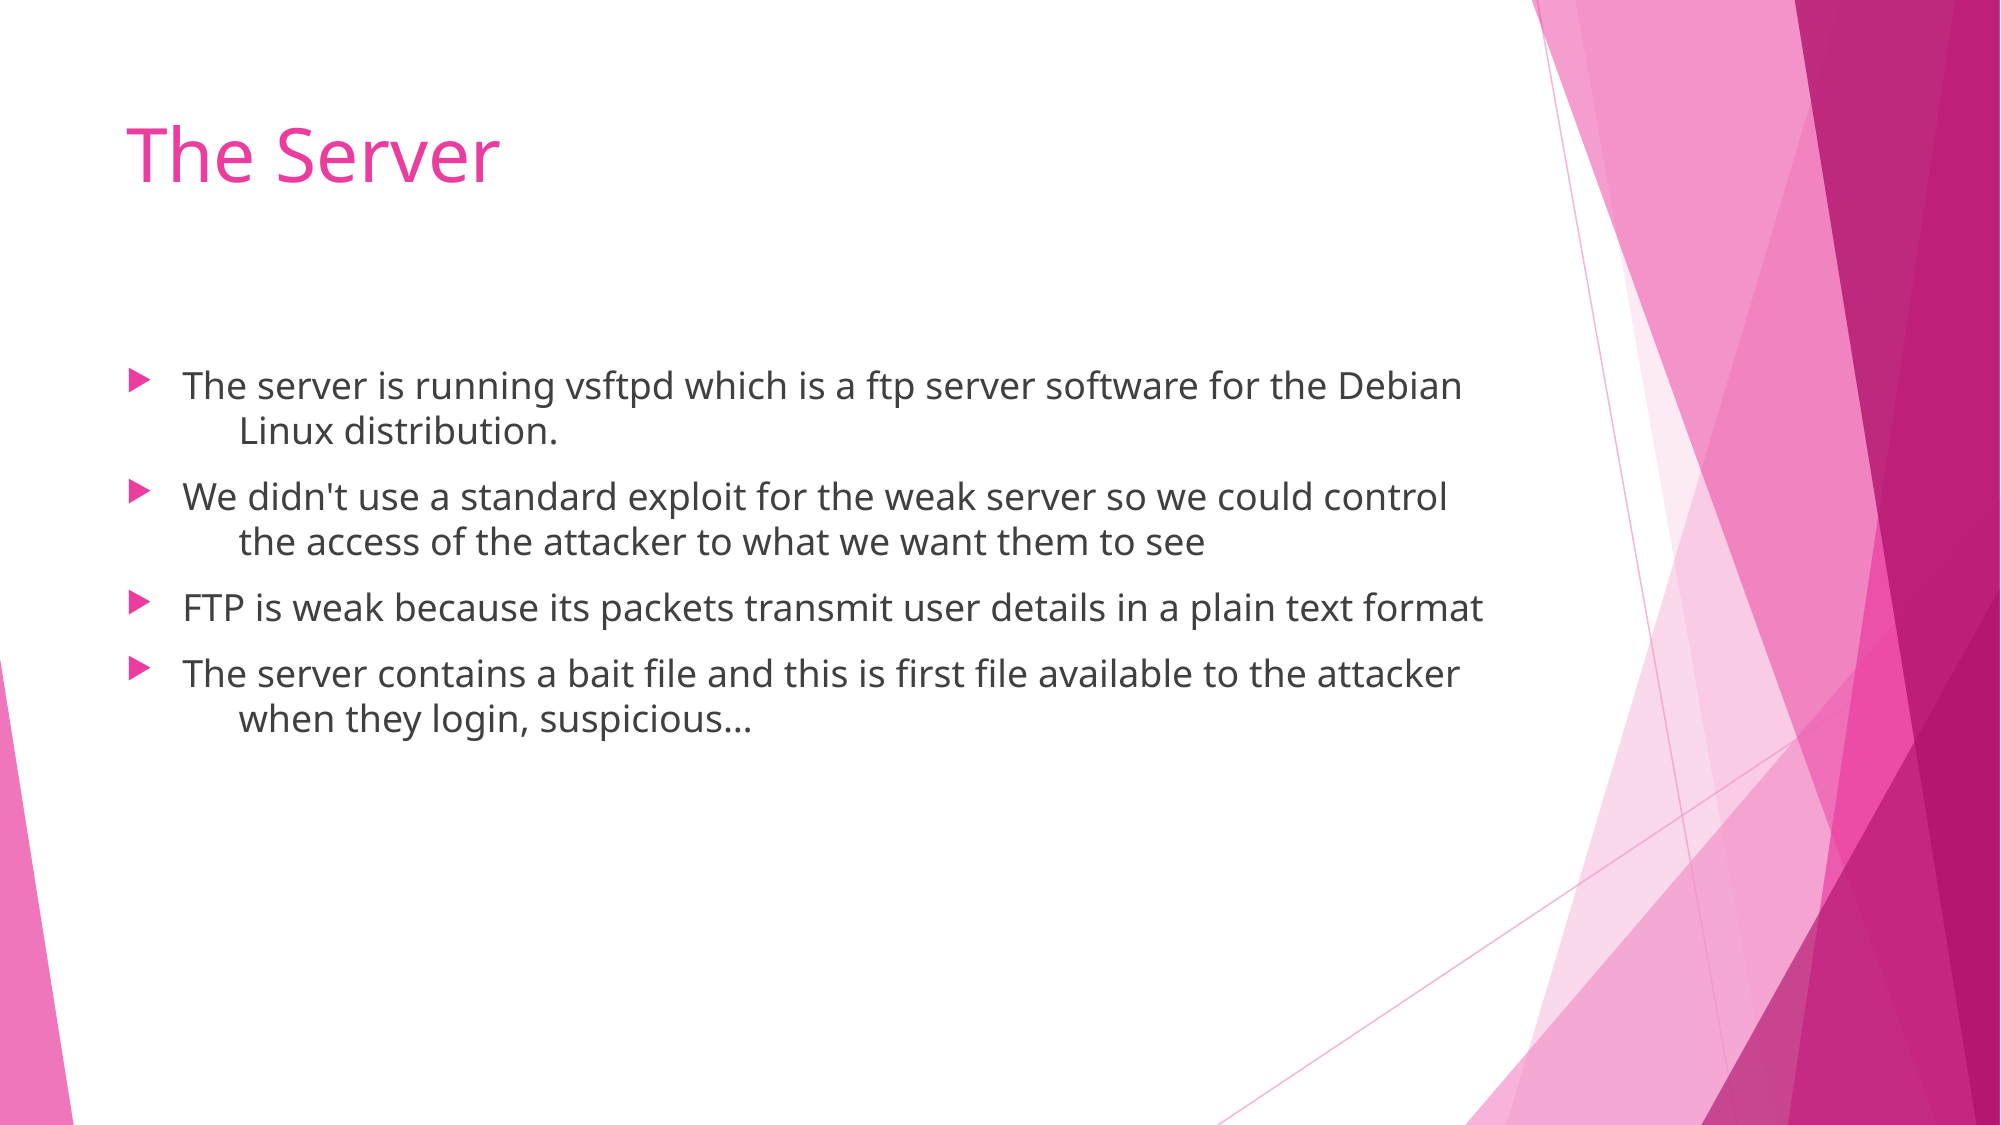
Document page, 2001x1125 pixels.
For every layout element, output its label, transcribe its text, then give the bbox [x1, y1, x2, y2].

title The Server [111, 99, 1522, 317]
list The server is running vsftpd which is a ftp server software for the Debian Linux distribution. We didn't use a standard exploit for the weak server so we could control the access of the attacker to what we want them to see FTP is weak because its packets transmit user details in a plain text format The server contains a bait file and this is first file available to the attacker when they login, suspicious… [111, 354, 1522, 992]
